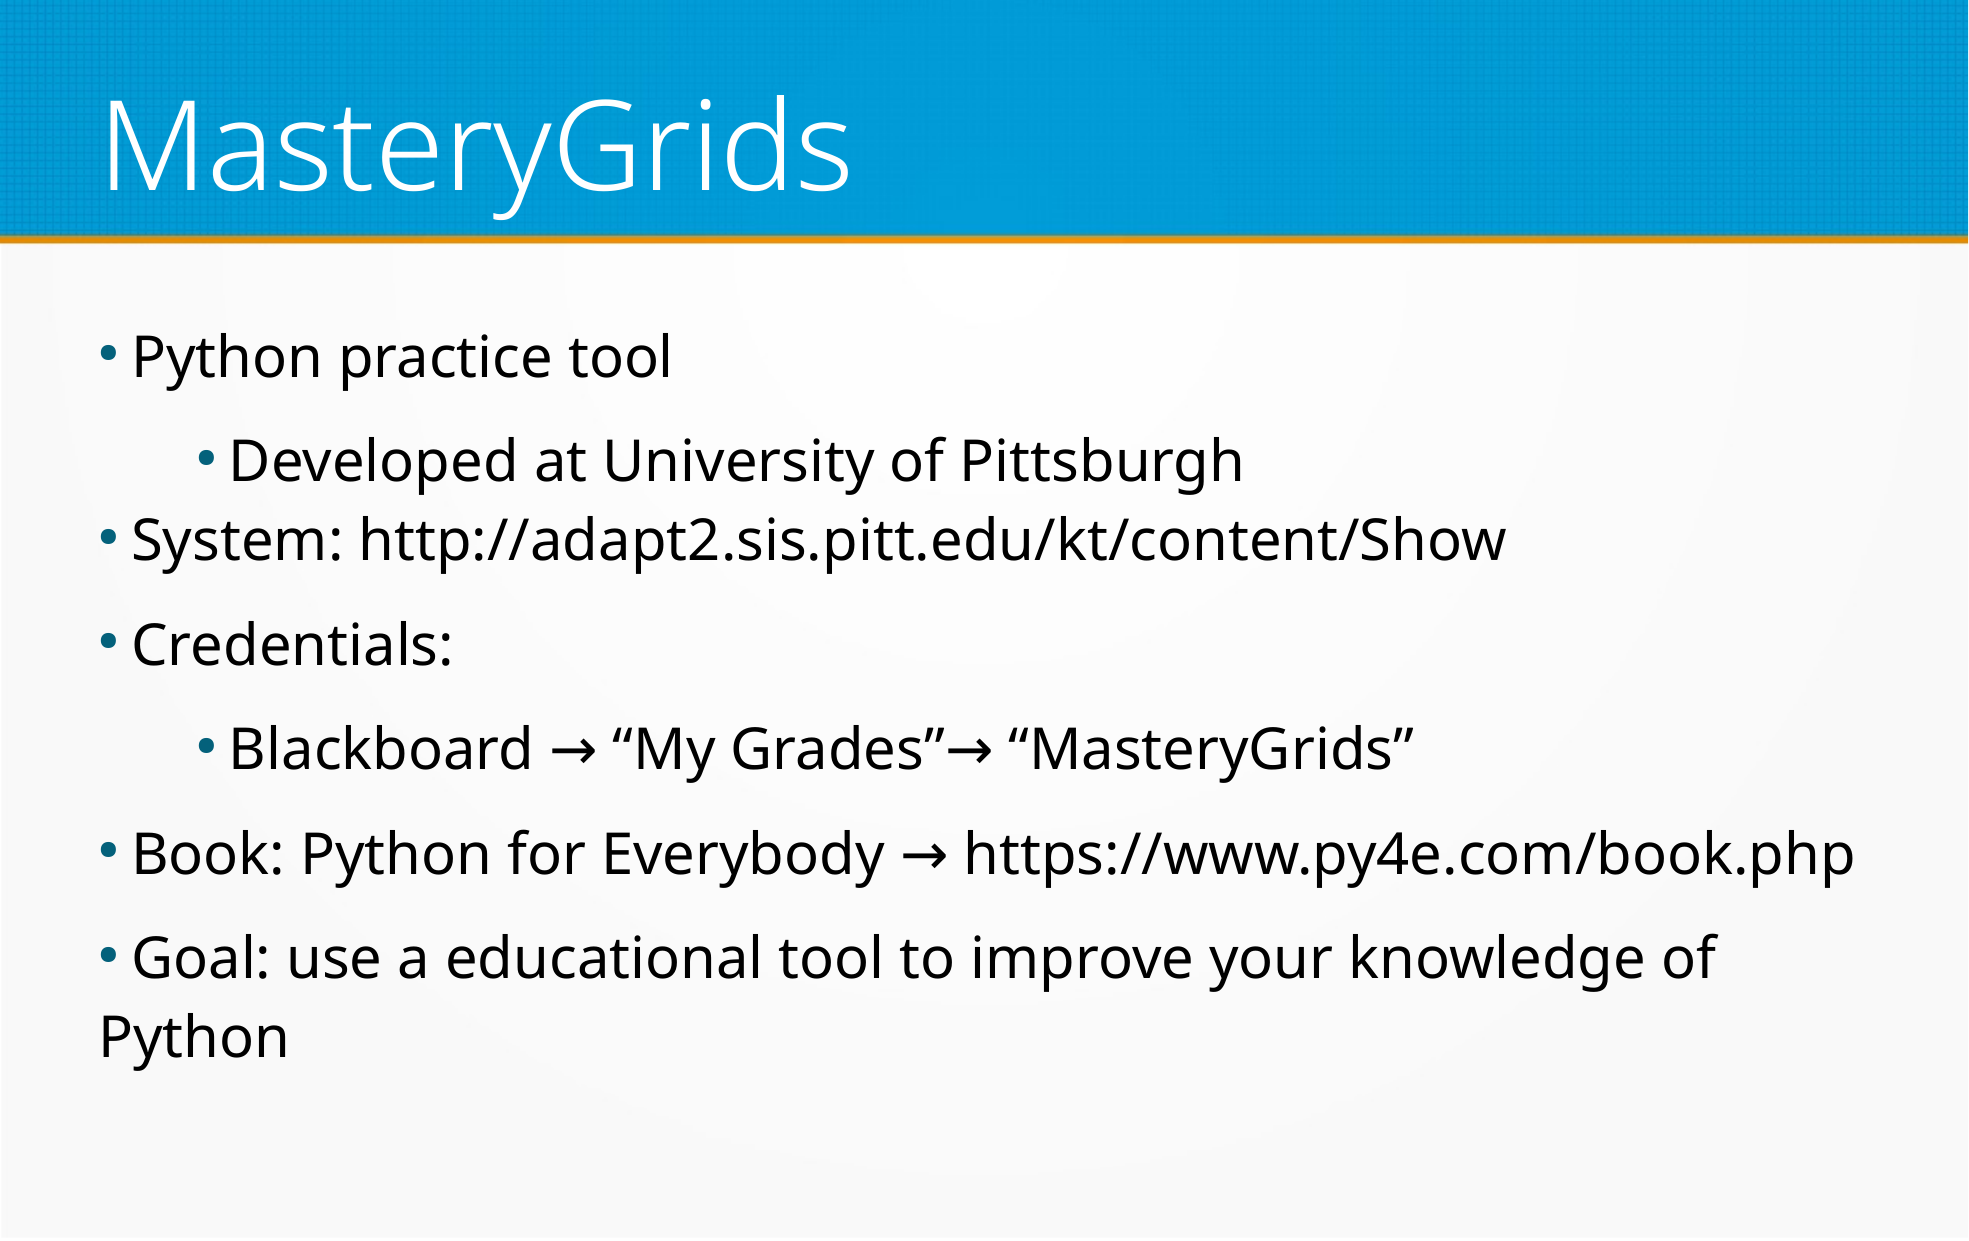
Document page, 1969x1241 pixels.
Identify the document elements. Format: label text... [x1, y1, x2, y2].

title MasteryGrids [98, 19, 1870, 228]
list Python practice tool Developed at University of Pittsburgh System: http://adapt2.sis.pitt.edu/kt/content/Show Credentials: Blackboard → “My Grades”→ “MasteryGrids” Book: Python for Everybody → https://www.py4e.com/book.php Goal: use a educational tool to improve your knowledge of Python [98, 315, 1860, 1156]
picture [0, 233, 1969, 1241]
